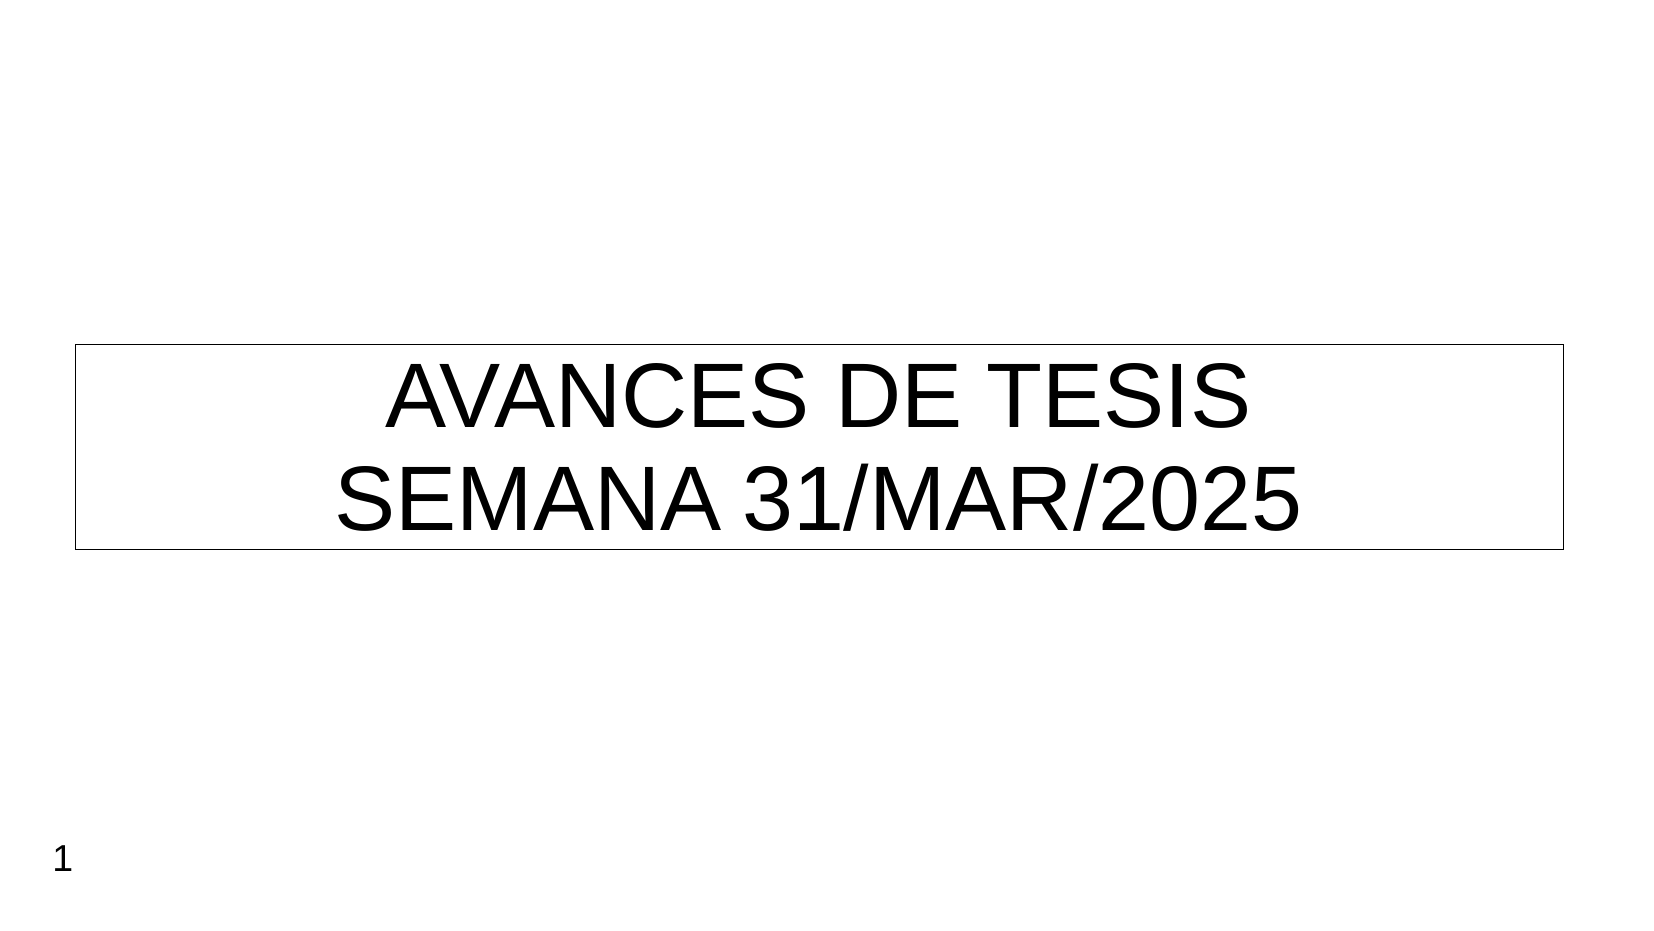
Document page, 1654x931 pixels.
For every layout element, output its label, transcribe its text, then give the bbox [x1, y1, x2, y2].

title AVANCES DE TESIS SEMANA 31/MAR/2025 [75, 344, 1564, 550]
text_box <number> [37, 829, 667, 901]
